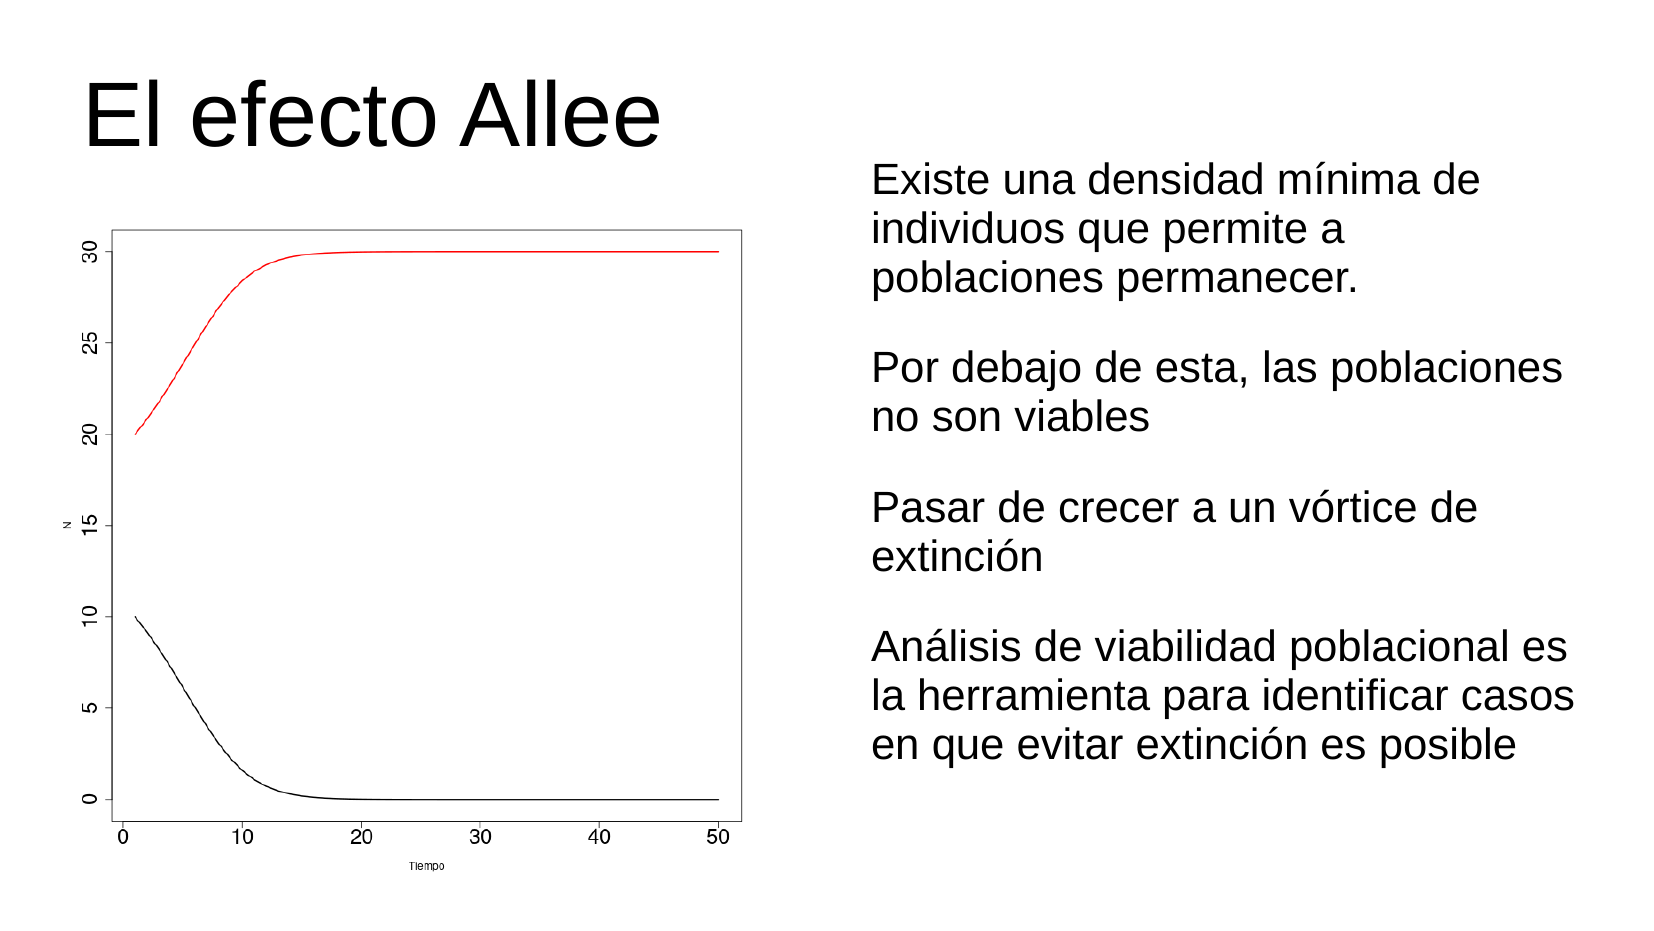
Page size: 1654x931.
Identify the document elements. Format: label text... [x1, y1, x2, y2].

title El efecto Allee [82, 37, 1571, 193]
text_box Existe una densidad mínima de individuos que permite a poblaciones permanecer. Por debajo de esta, las poblaciones no son viables Pasar de crecer a un vórtice de extinción Análisis de viabilidad poblacional es la herramienta para identificar casos en que evitar extinción es posible [856, 147, 1595, 777]
picture [59, 177, 768, 886]
